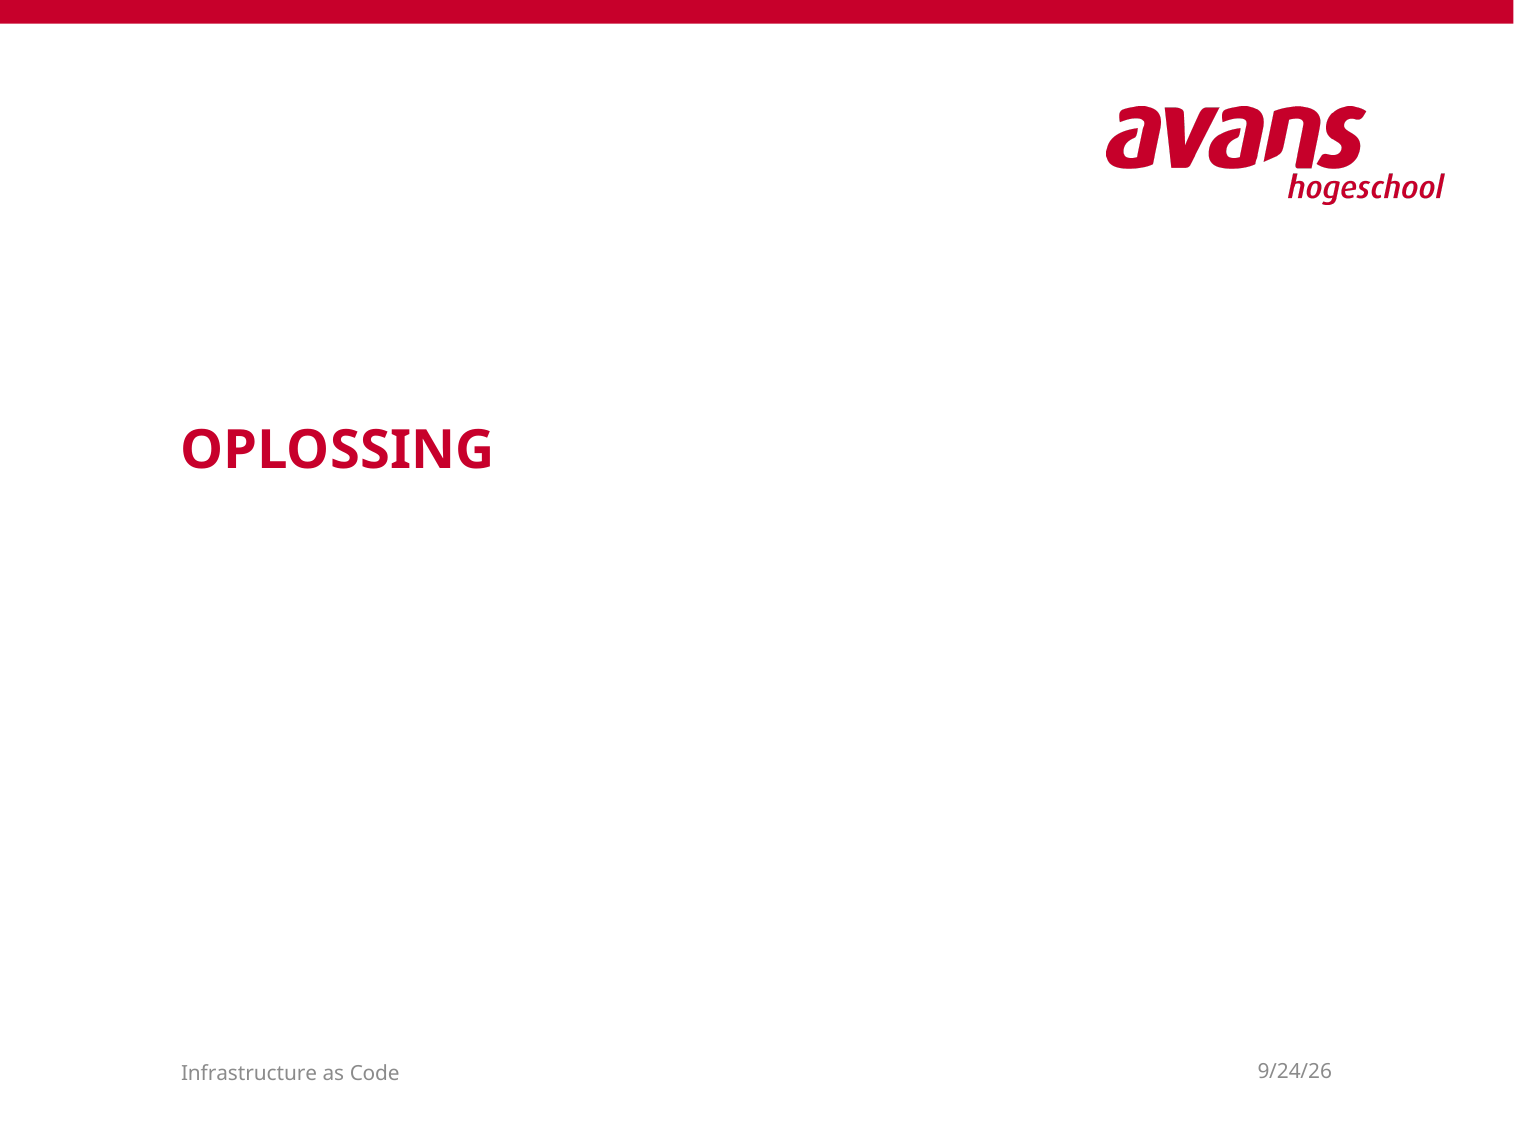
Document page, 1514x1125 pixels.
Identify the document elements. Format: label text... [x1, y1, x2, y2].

title Oplossing [180, 421, 1320, 481]
picture [1106, 106, 1445, 205]
